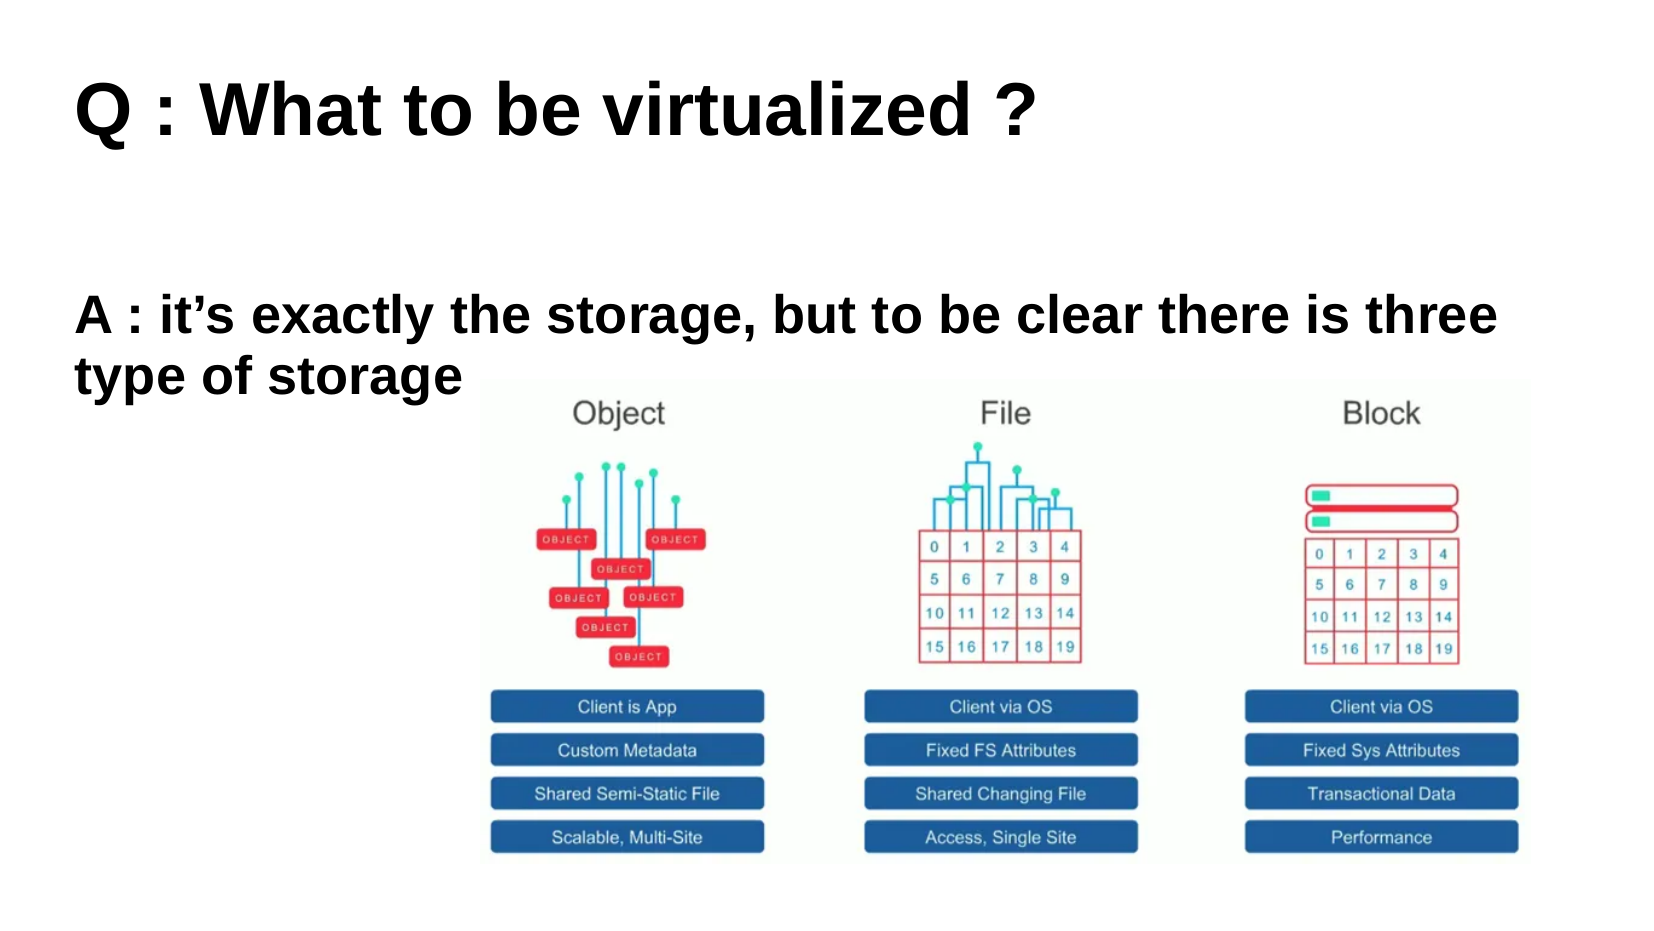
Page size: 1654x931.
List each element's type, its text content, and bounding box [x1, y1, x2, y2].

picture [480, 379, 1531, 864]
text_box Q : What to be virtualized ? A : it’s exactly the storage, but to be clear there is three type of storage [60, 60, 1621, 414]
